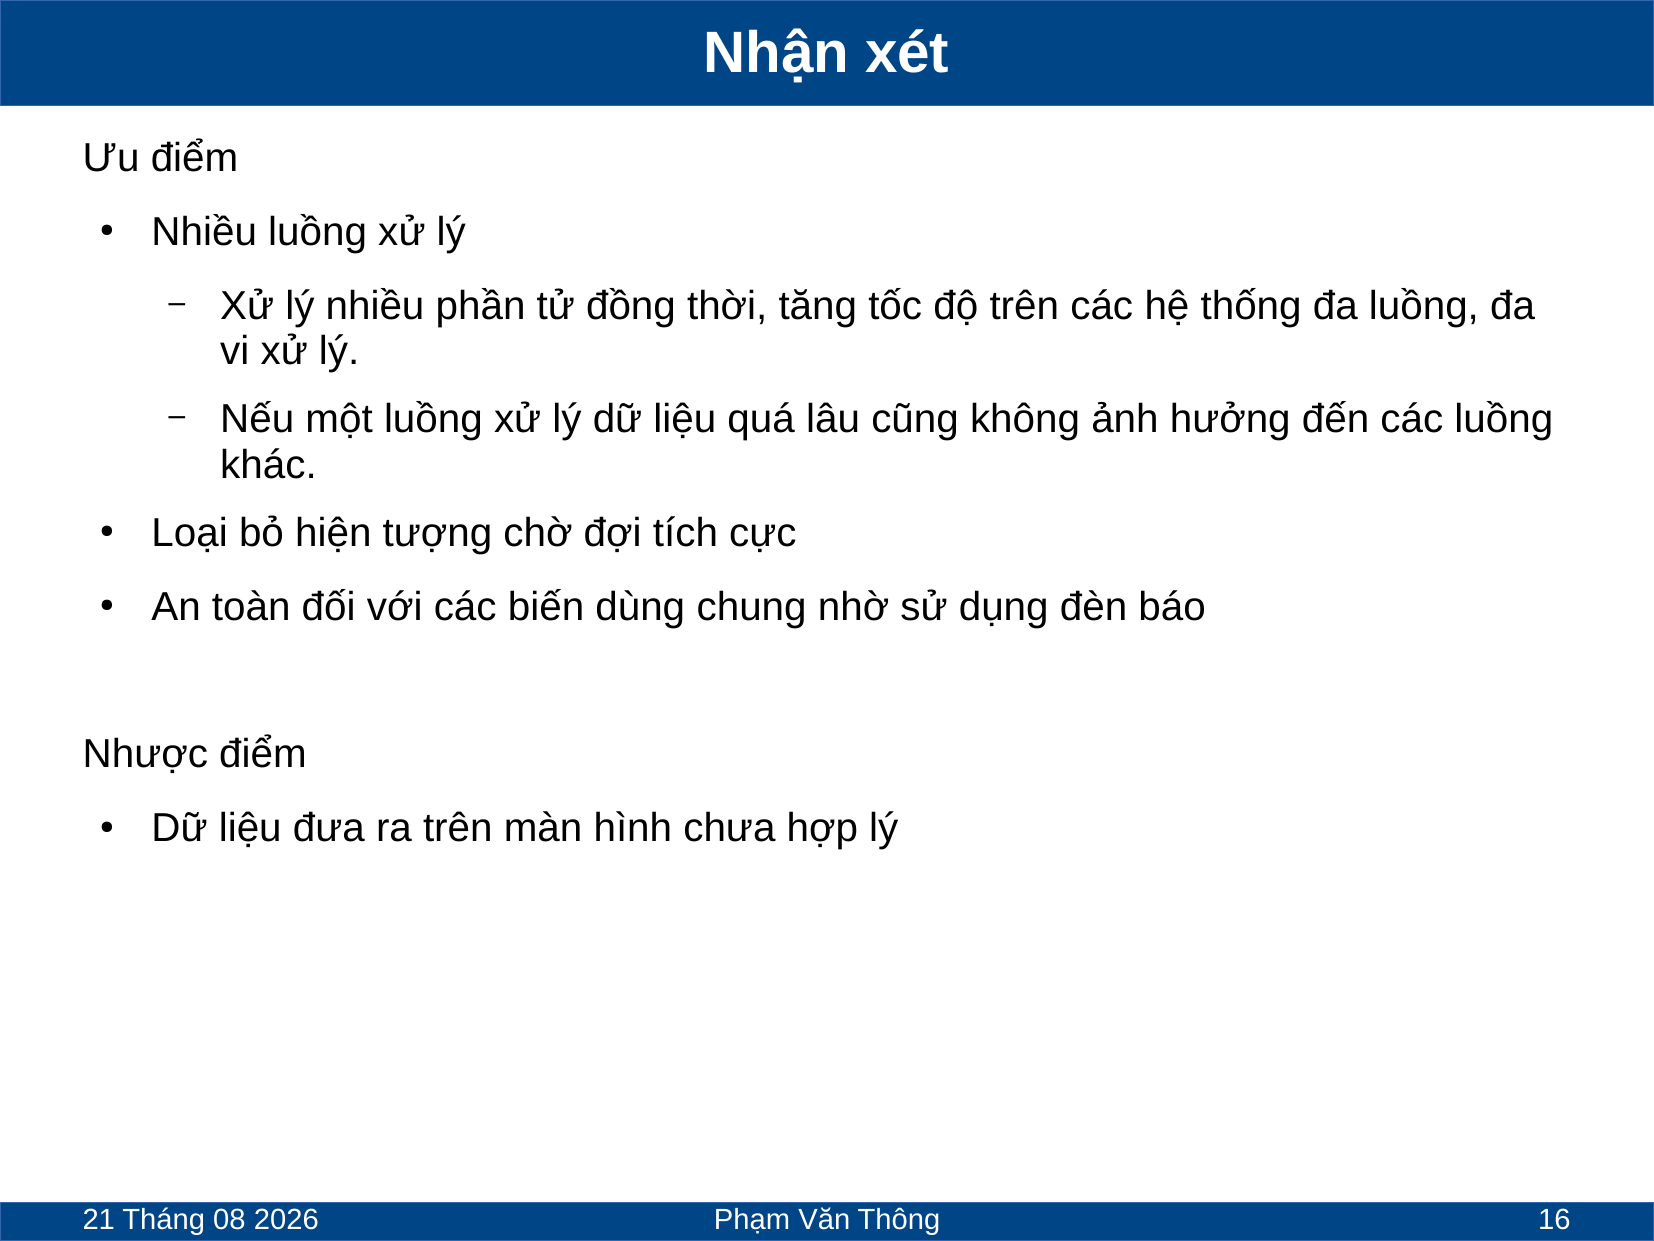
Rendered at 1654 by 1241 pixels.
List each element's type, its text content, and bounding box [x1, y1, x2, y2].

list Ưu điểm Nhiều luồng xử lý Xử lý nhiều phần tử đồng thời, tăng tốc độ trên các hệ thống đa luồng, đa vi xử lý. Nếu một luồng xử lý dữ liệu quá lâu cũng không ảnh hưởng đến các luồng khác. Loại bỏ hiện tượng chờ đợi tích cực An toàn đối với các biến dùng chung nhờ sử dụng đèn báo Nhược điểm Dữ liệu đưa ra trên màn hình chưa hợp lý [82, 135, 1571, 855]
title Nhận xét [0, 0, 1654, 106]
